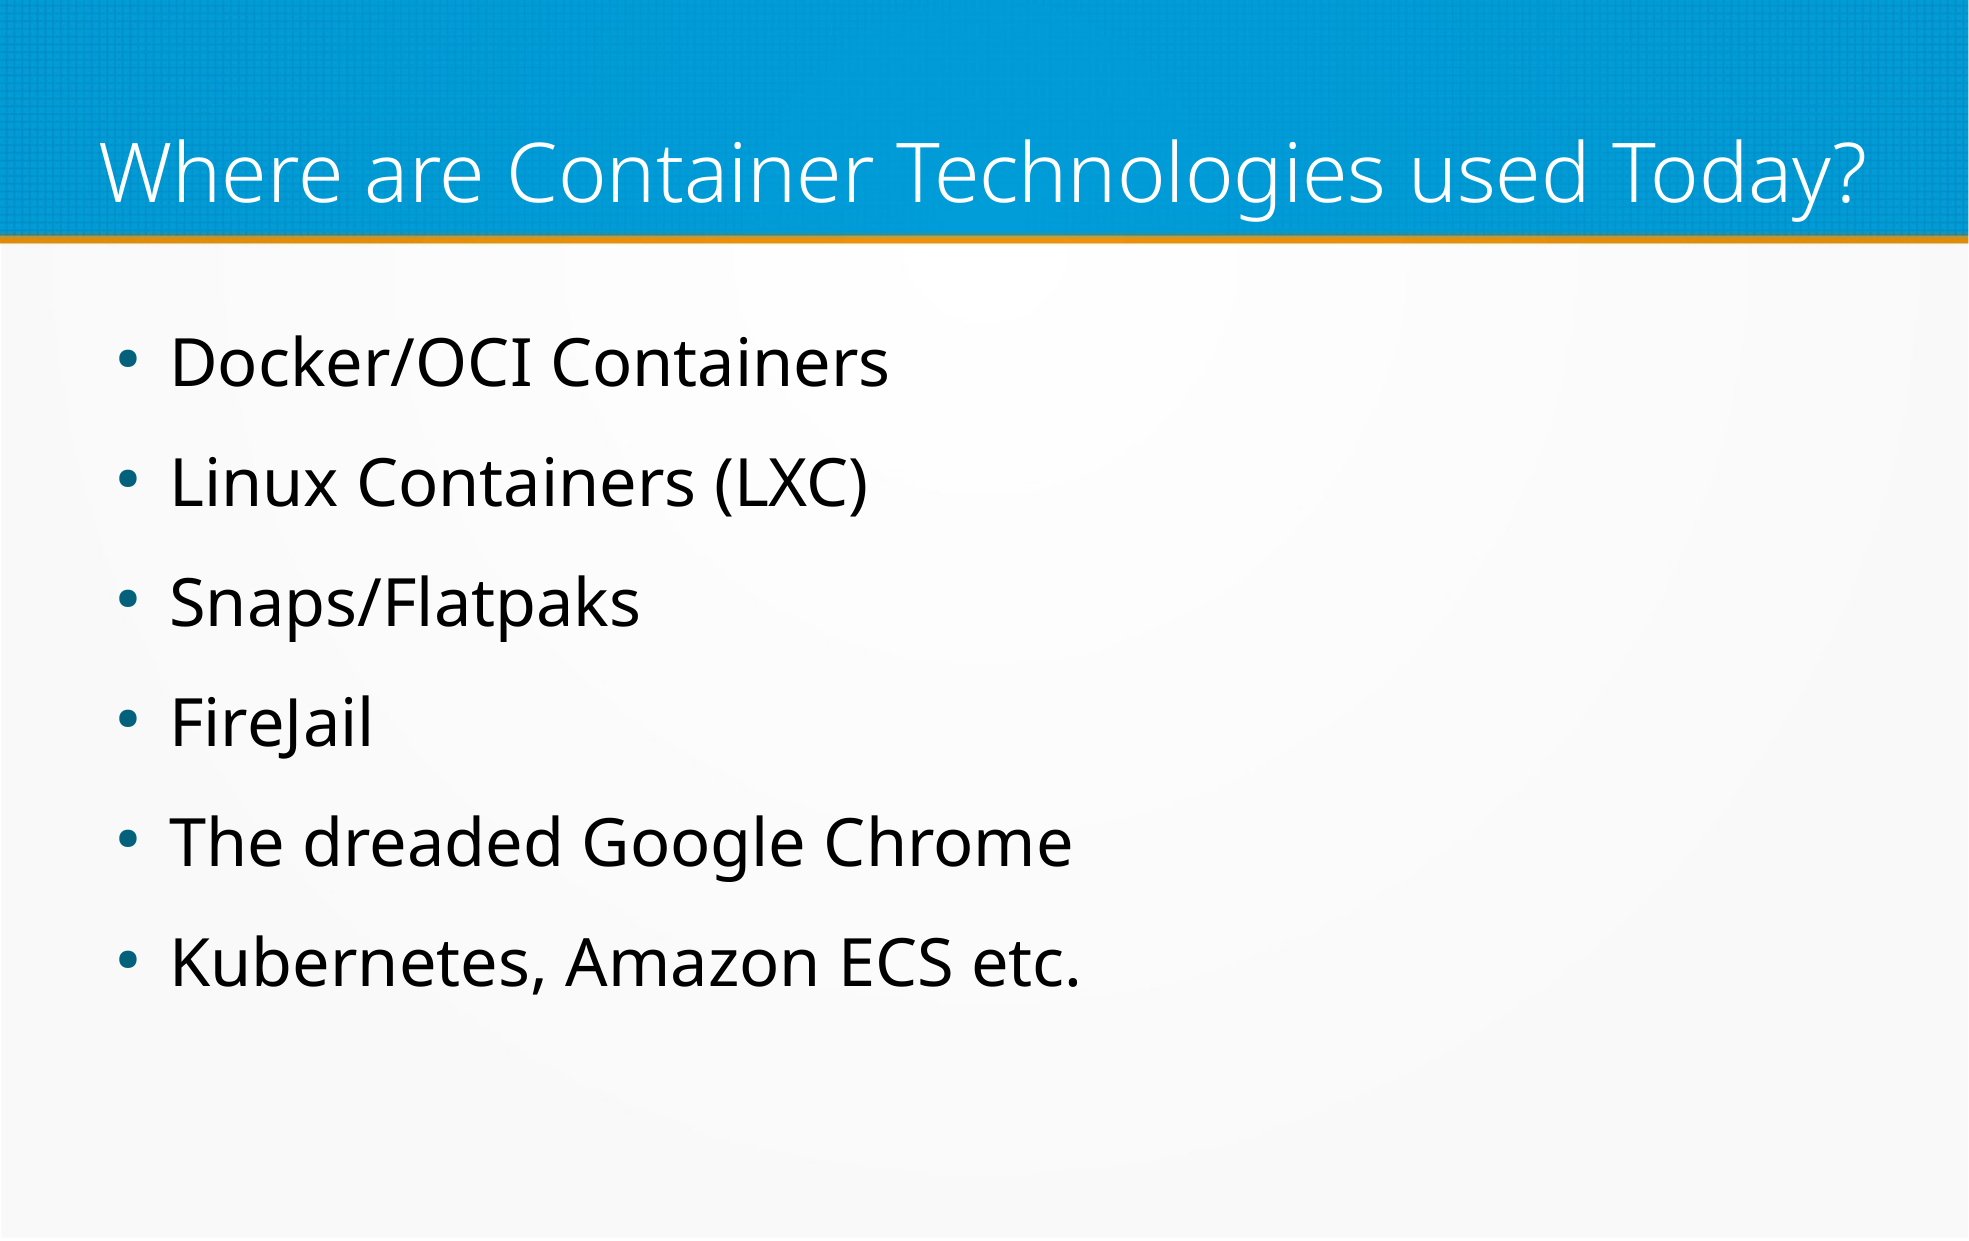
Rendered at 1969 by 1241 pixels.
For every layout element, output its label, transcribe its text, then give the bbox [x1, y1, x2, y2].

picture [0, 233, 1969, 1241]
title Where are Container Technologies used Today? [98, 19, 1870, 227]
list Docker/OCI Containers Linux Containers (LXC) Snaps/Flatpaks FireJail The dreaded Google Chrome Kubernetes, Amazon ECS etc. [98, 315, 1861, 1081]
